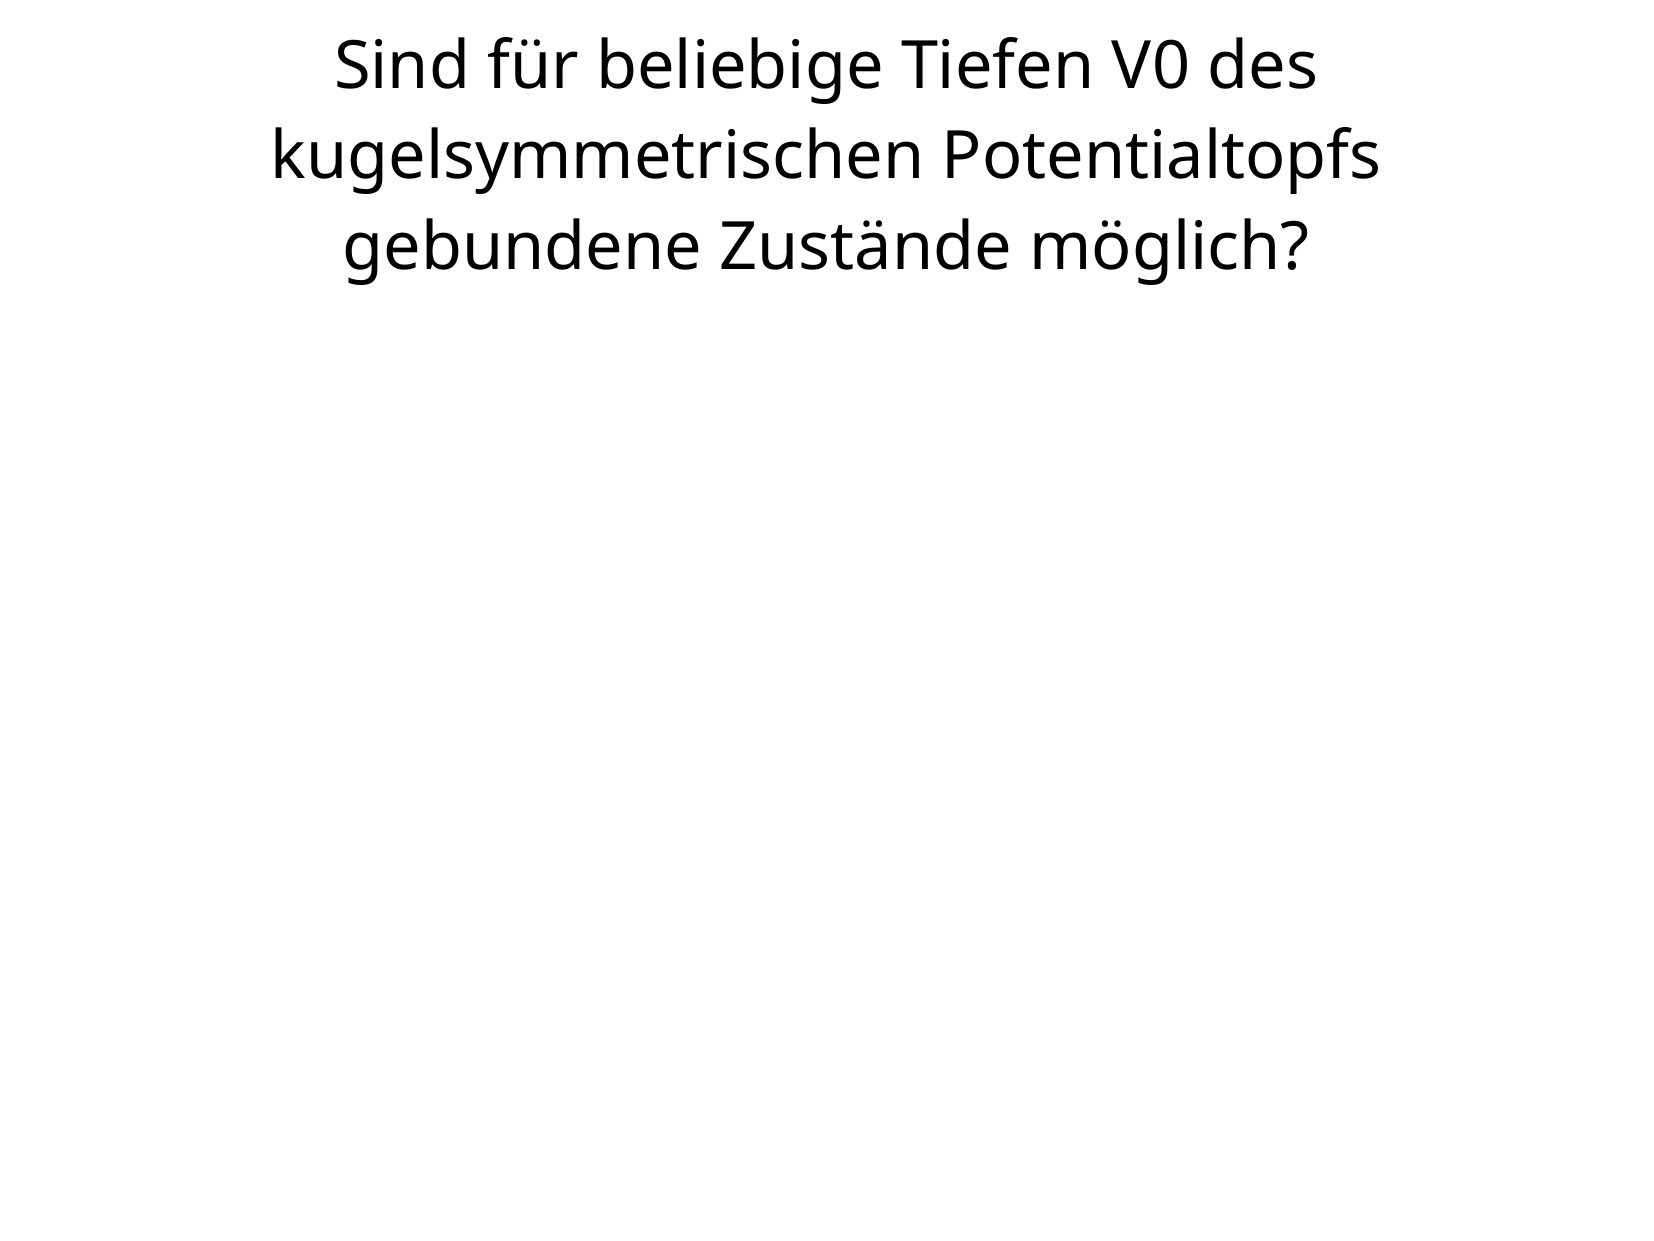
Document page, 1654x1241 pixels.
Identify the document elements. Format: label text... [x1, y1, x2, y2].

title Sind für beliebige Tiefen V0 des kugelsymmetrischen Potentialtopfs gebundene Zustände möglich? [82, 20, 1571, 286]
